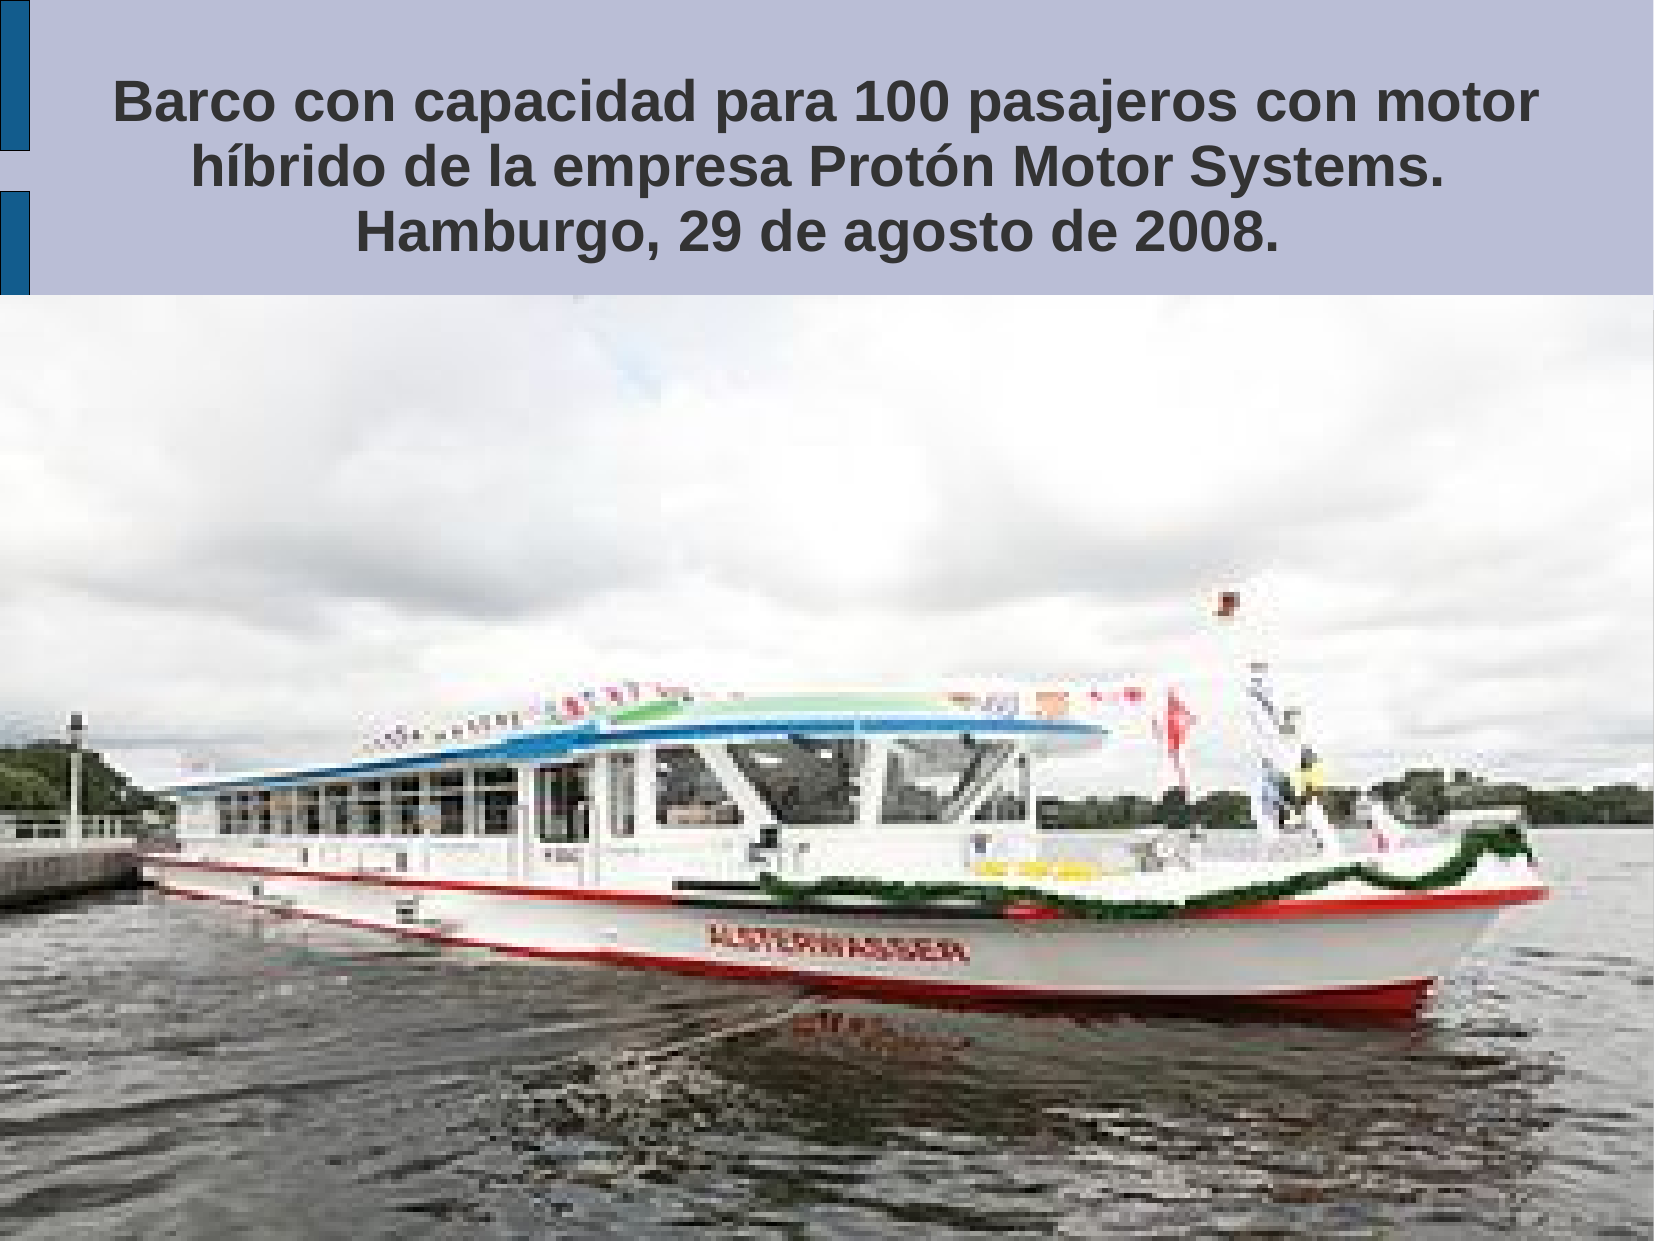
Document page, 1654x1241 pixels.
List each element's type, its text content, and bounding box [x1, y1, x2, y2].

picture [0, 295, 1654, 1241]
title Barco con capacidad para 100 pasajeros con motor híbrido de la empresa Protón Motor Systems. Hamburgo, 29 de agosto de 2008. [29, 53, 1625, 279]
